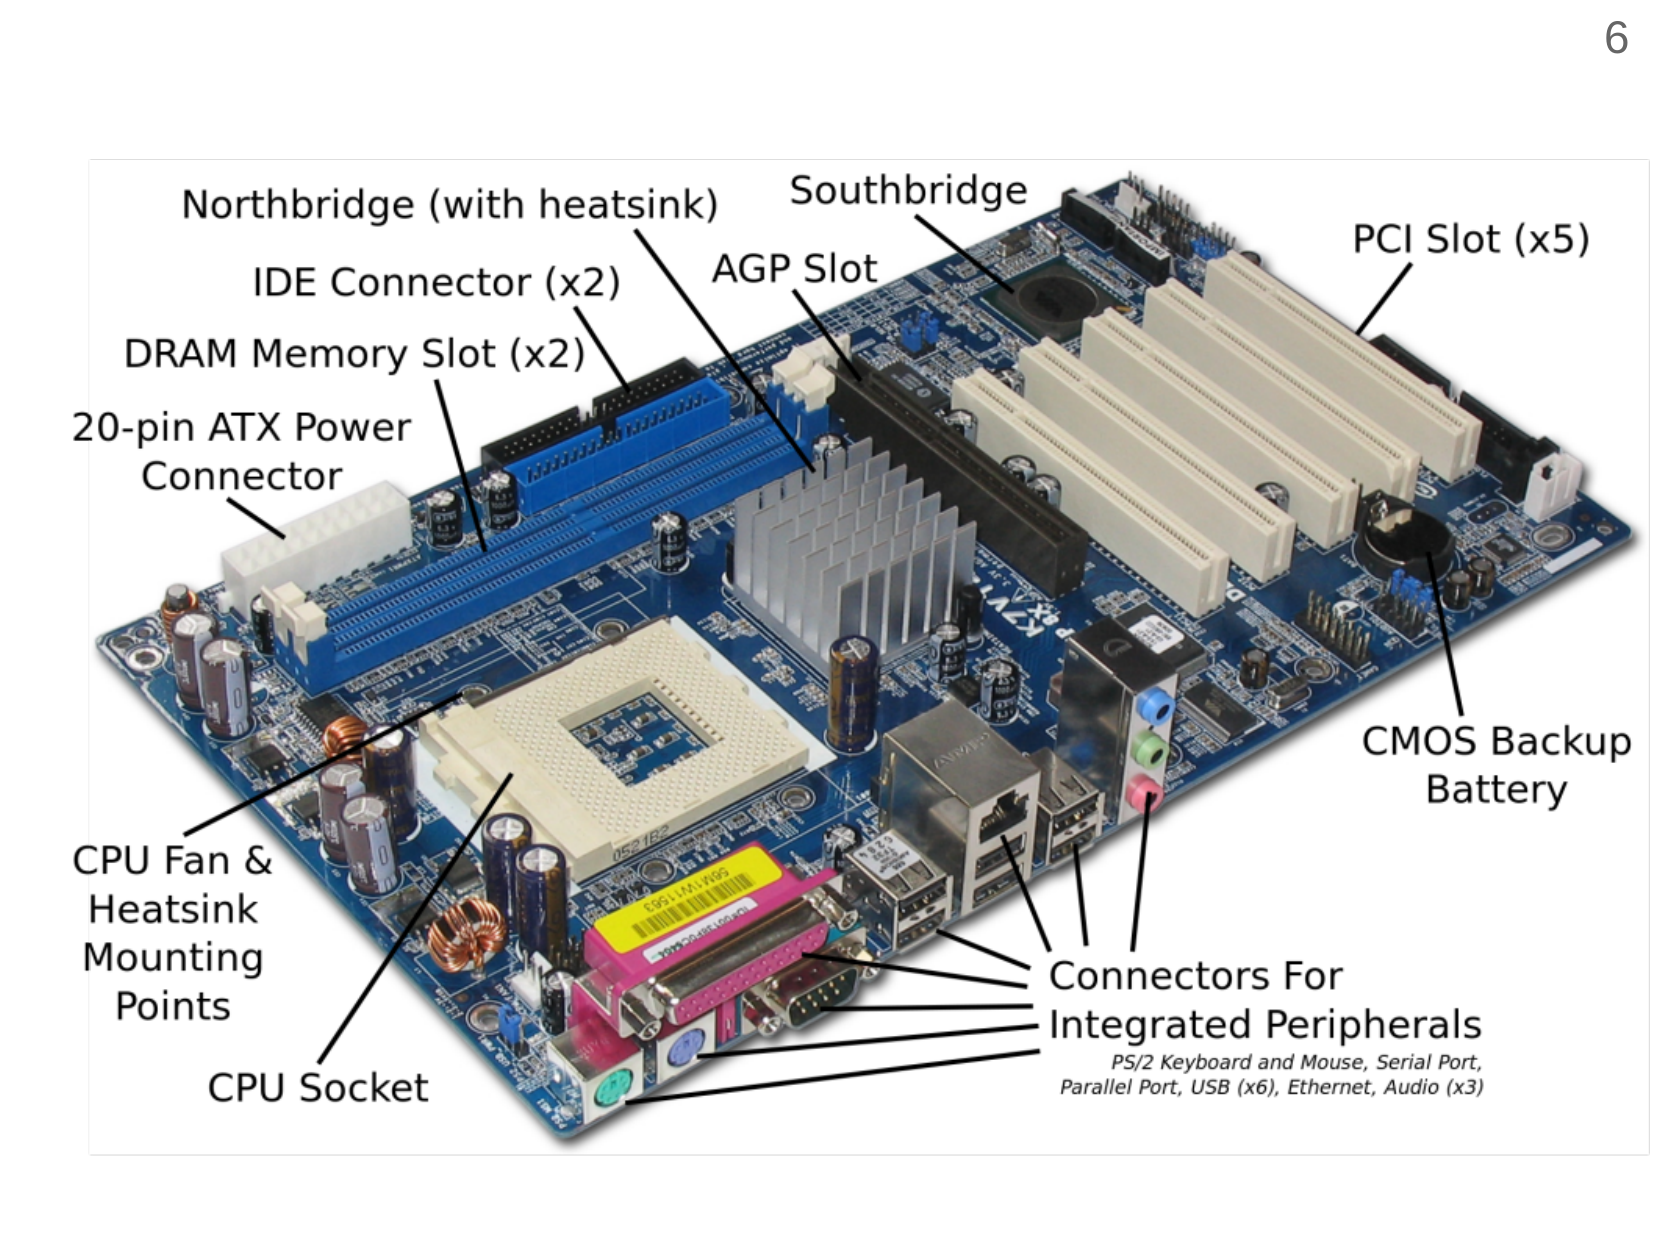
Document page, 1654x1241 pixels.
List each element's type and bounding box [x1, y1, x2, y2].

picture [61, 155, 1654, 1161]
